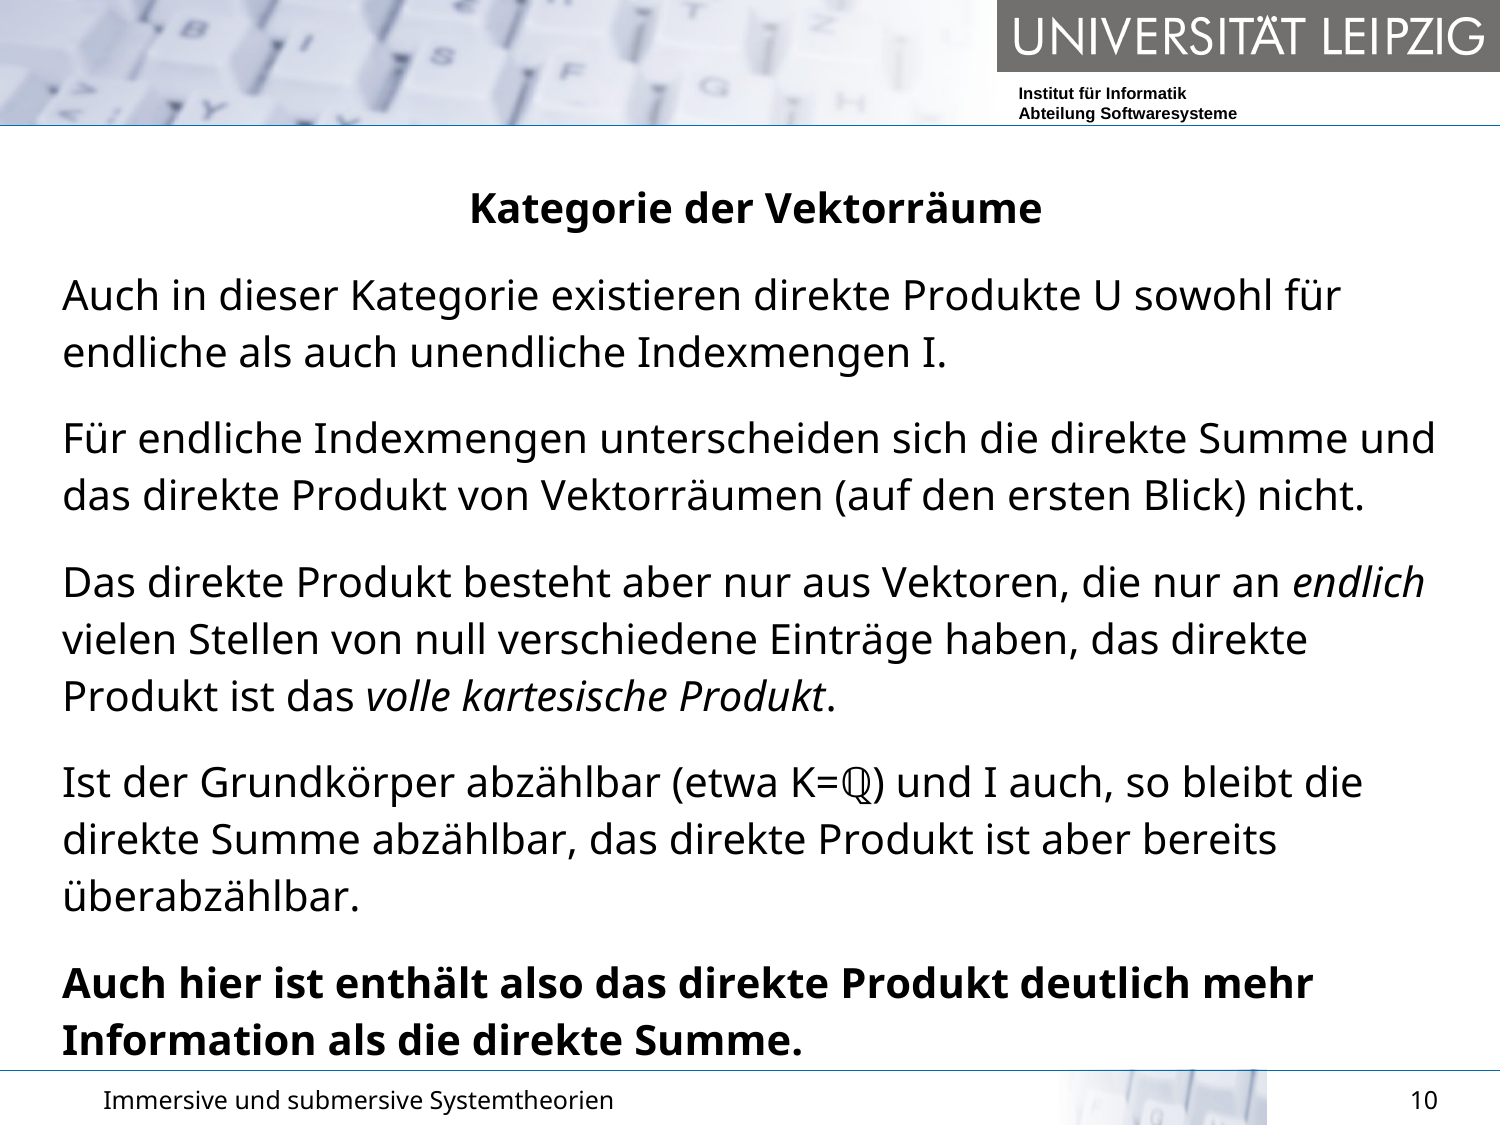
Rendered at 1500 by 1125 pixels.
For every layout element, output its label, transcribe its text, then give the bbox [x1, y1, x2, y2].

list Kategorie der Vektorräume Auch in dieser Kategorie existieren direkte Produkte U sowohl für endliche als auch unendliche Indexmengen I. Für endliche Indexmengen unterscheiden sich die direkte Summe und das direkte Produkt von Vektorräumen (auf den ersten Blick) nicht. Das direkte Produkt besteht aber nur aus Vektoren, die nur an endlich vielen Stellen von null verschiedene Einträge haben, das direkte Produkt ist das volle kartesische Produkt. Ist der Grundkörper abzählbar (etwa K=ℚ) und I auch, so bleibt die direkte Summe abzählbar, das direkte Produkt ist aber bereits überabzählbar. Auch hier ist enthält also das direkte Produkt deutlich mehr Information als die direkte Summe. [47, 171, 1465, 1051]
picture [1057, 1071, 1267, 1125]
picture [0, 0, 1500, 125]
